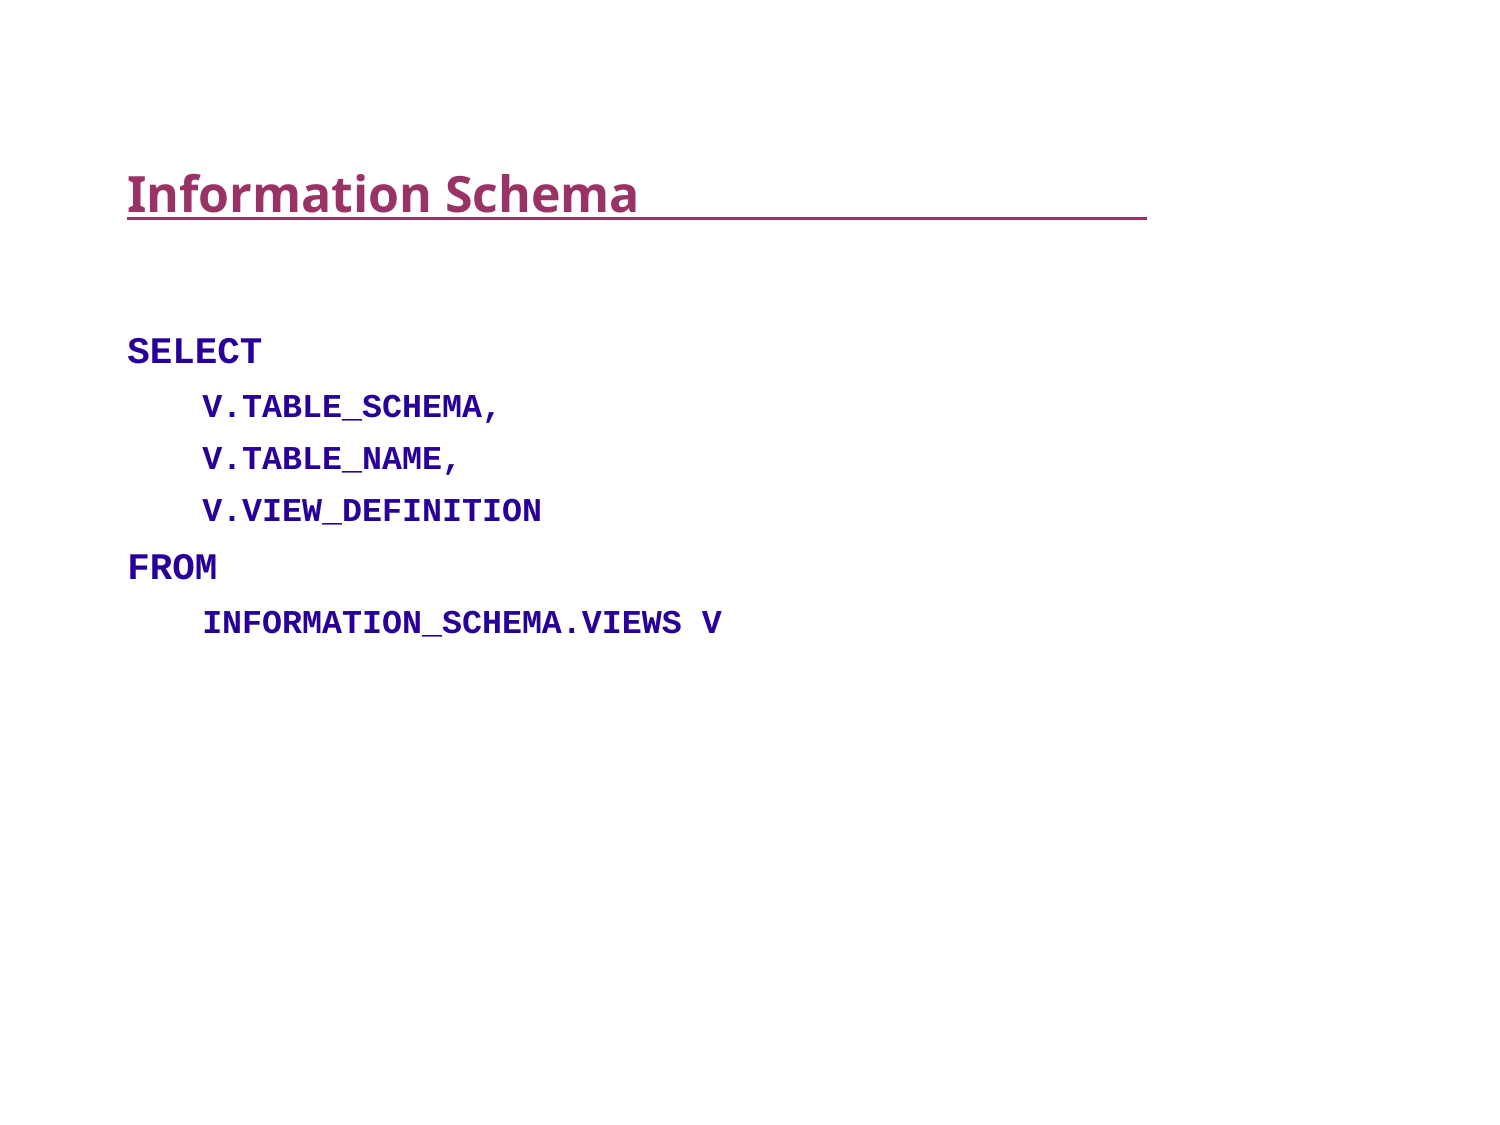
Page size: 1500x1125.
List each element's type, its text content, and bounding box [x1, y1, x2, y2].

title Information Schema [112, 76, 1388, 311]
list SELECT V.TABLE_SCHEMA, V.TABLE_NAME, V.VIEW_DEFINITION FROM INFORMATION_SCHEMA.VIEWS V [112, 324, 1388, 1015]
